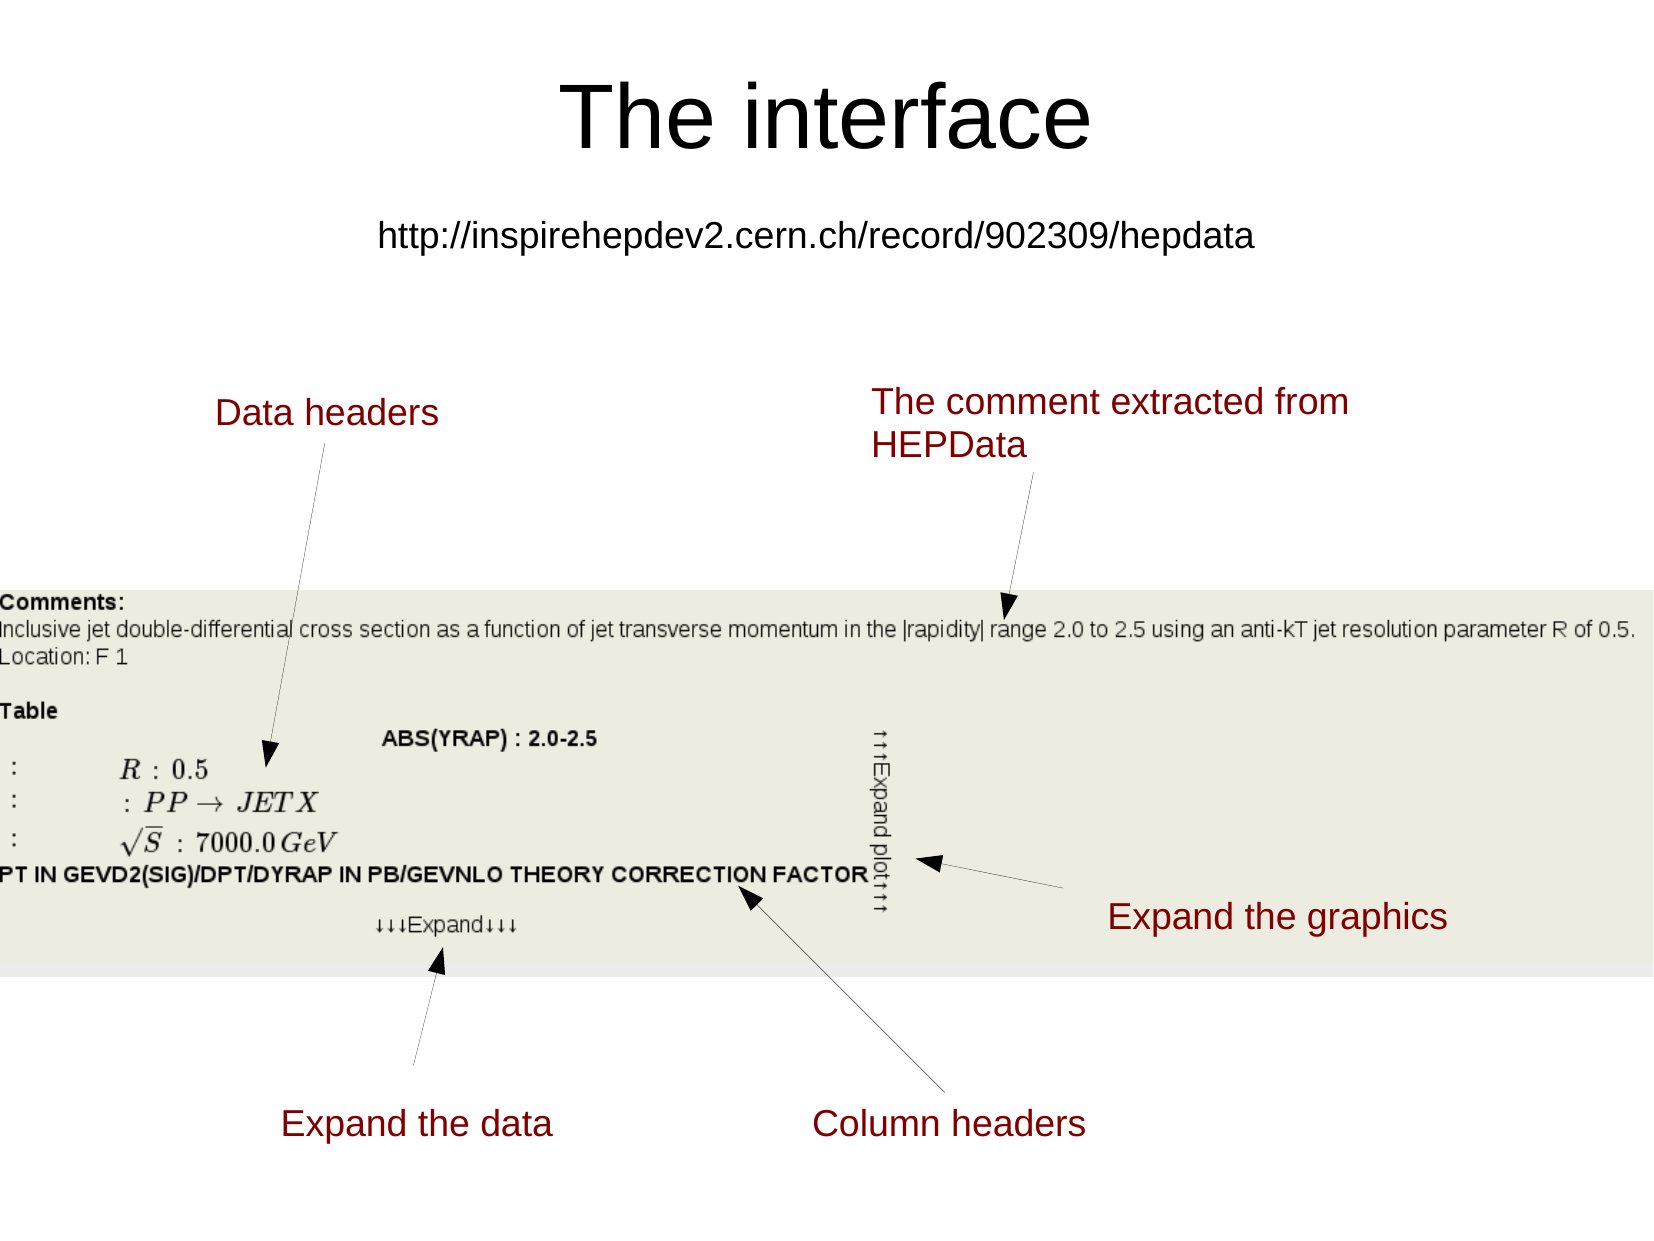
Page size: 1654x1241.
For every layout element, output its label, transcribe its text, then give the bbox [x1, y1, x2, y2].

text_box The comment extracted from HEPData [856, 373, 1365, 473]
text_box Expand the graphics [1092, 888, 1463, 945]
picture [0, 590, 1654, 977]
text_box Expand the data [265, 1094, 568, 1152]
text_box http://inspirehepdev2.cern.ch/record/902309/hepdata [362, 206, 1270, 264]
title The interface [82, 56, 1571, 178]
text_box Data headers [200, 383, 455, 441]
text_box Column headers [797, 1094, 1102, 1152]
